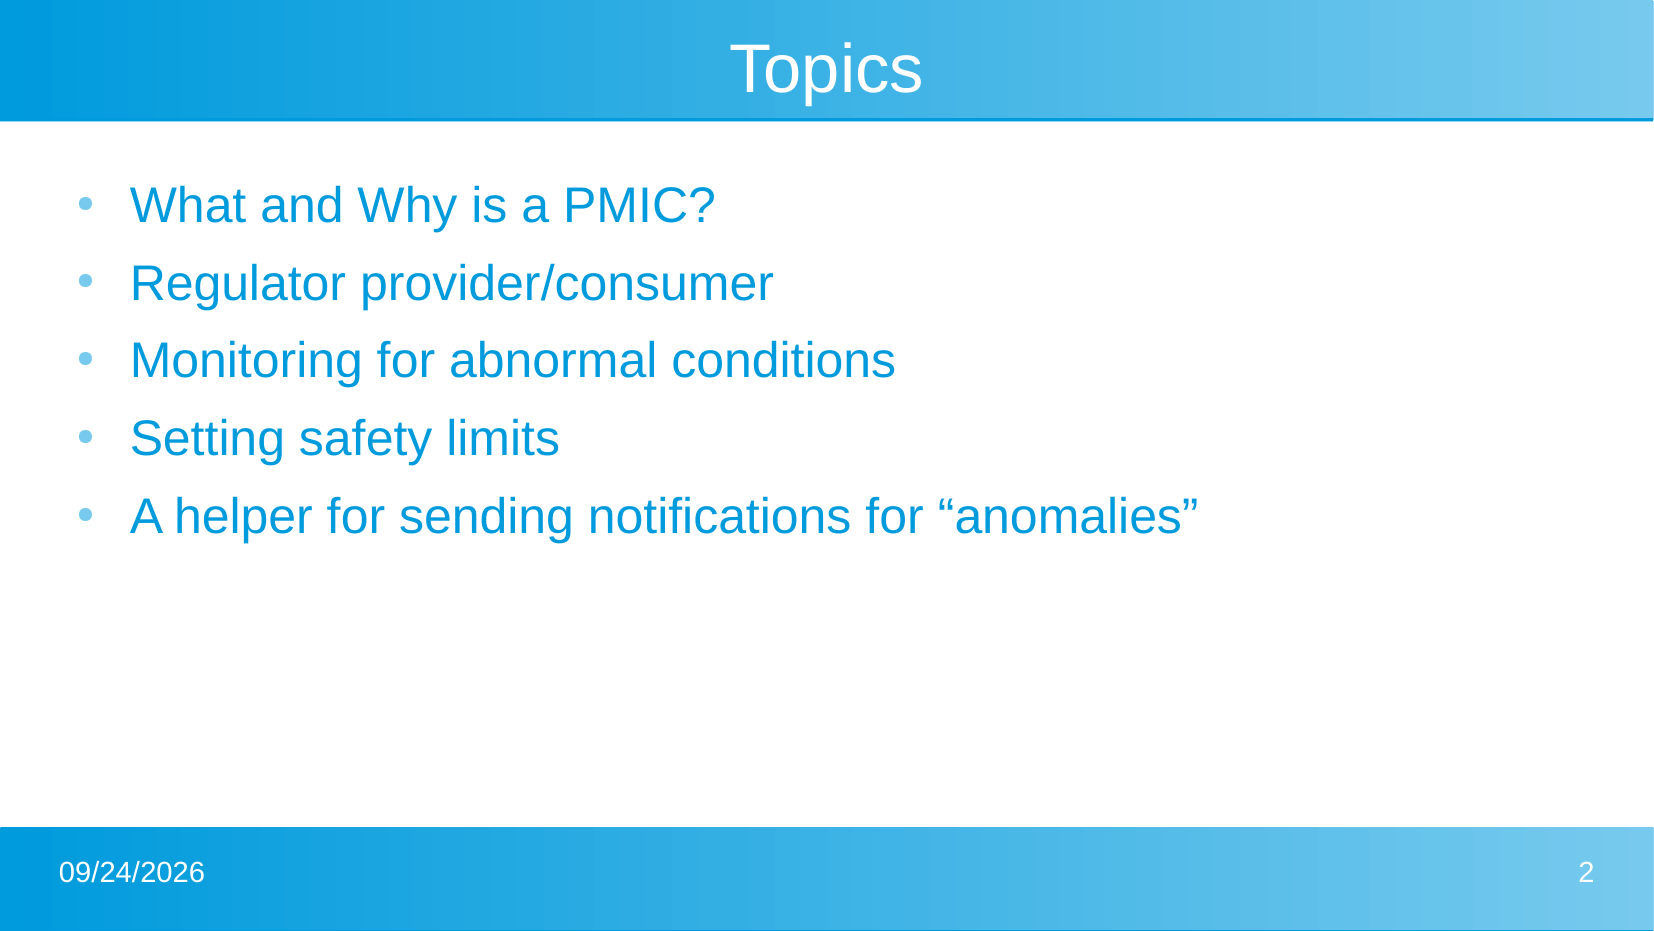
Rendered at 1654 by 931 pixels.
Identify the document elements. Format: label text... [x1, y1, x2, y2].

title Topics [58, 29, 1595, 108]
list What and Why is a PMIC? Regulator provider/consumer Monitoring for abnormal conditions Setting safety limits A helper for sending notifications for “anomalies” [58, 177, 1595, 768]
